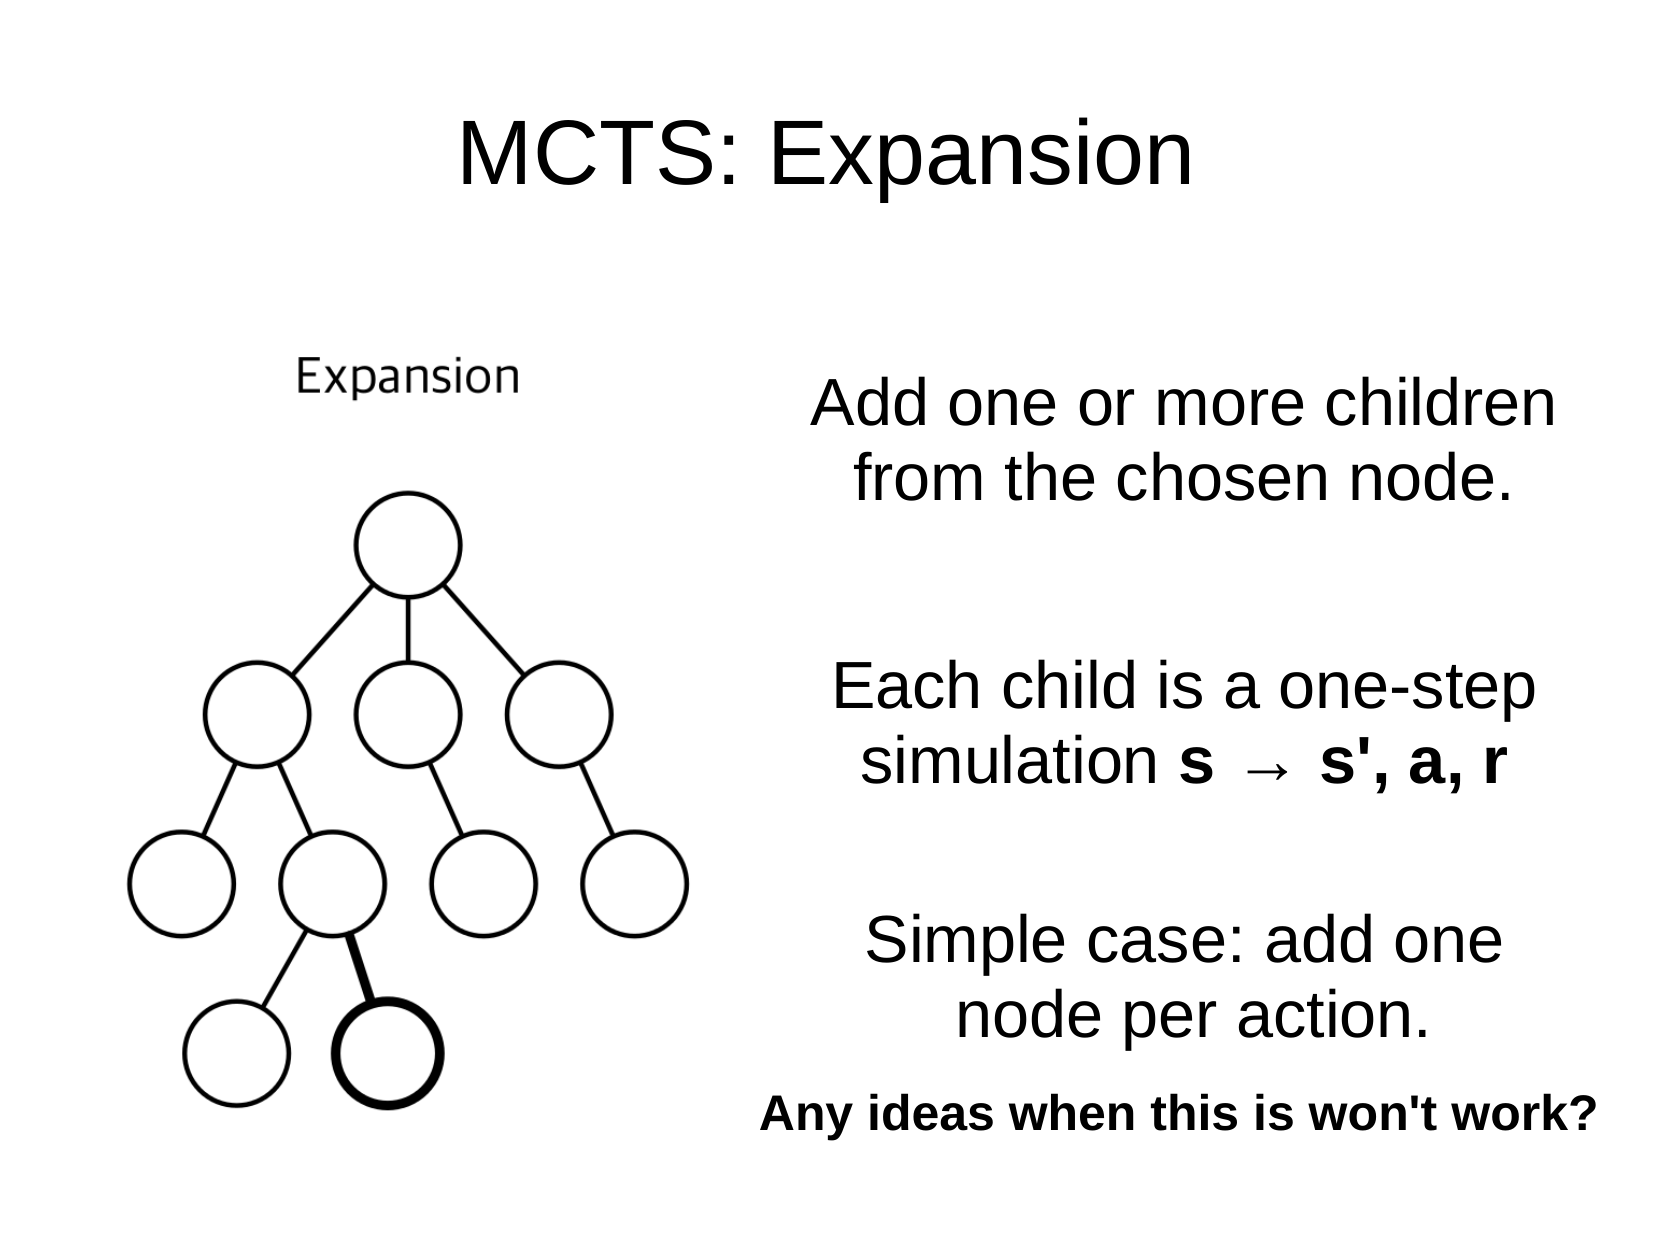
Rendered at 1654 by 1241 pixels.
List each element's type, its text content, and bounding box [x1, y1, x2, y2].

picture [78, 312, 704, 1148]
title MCTS: Expansion [82, 49, 1571, 257]
text_box Any ideas when this is won't work? [668, 1085, 1619, 1241]
list Add one or more children from the chosen node. Each child is a one-step simulation s → s', a, r Simple case: add one node per action. [673, 290, 1626, 1241]
